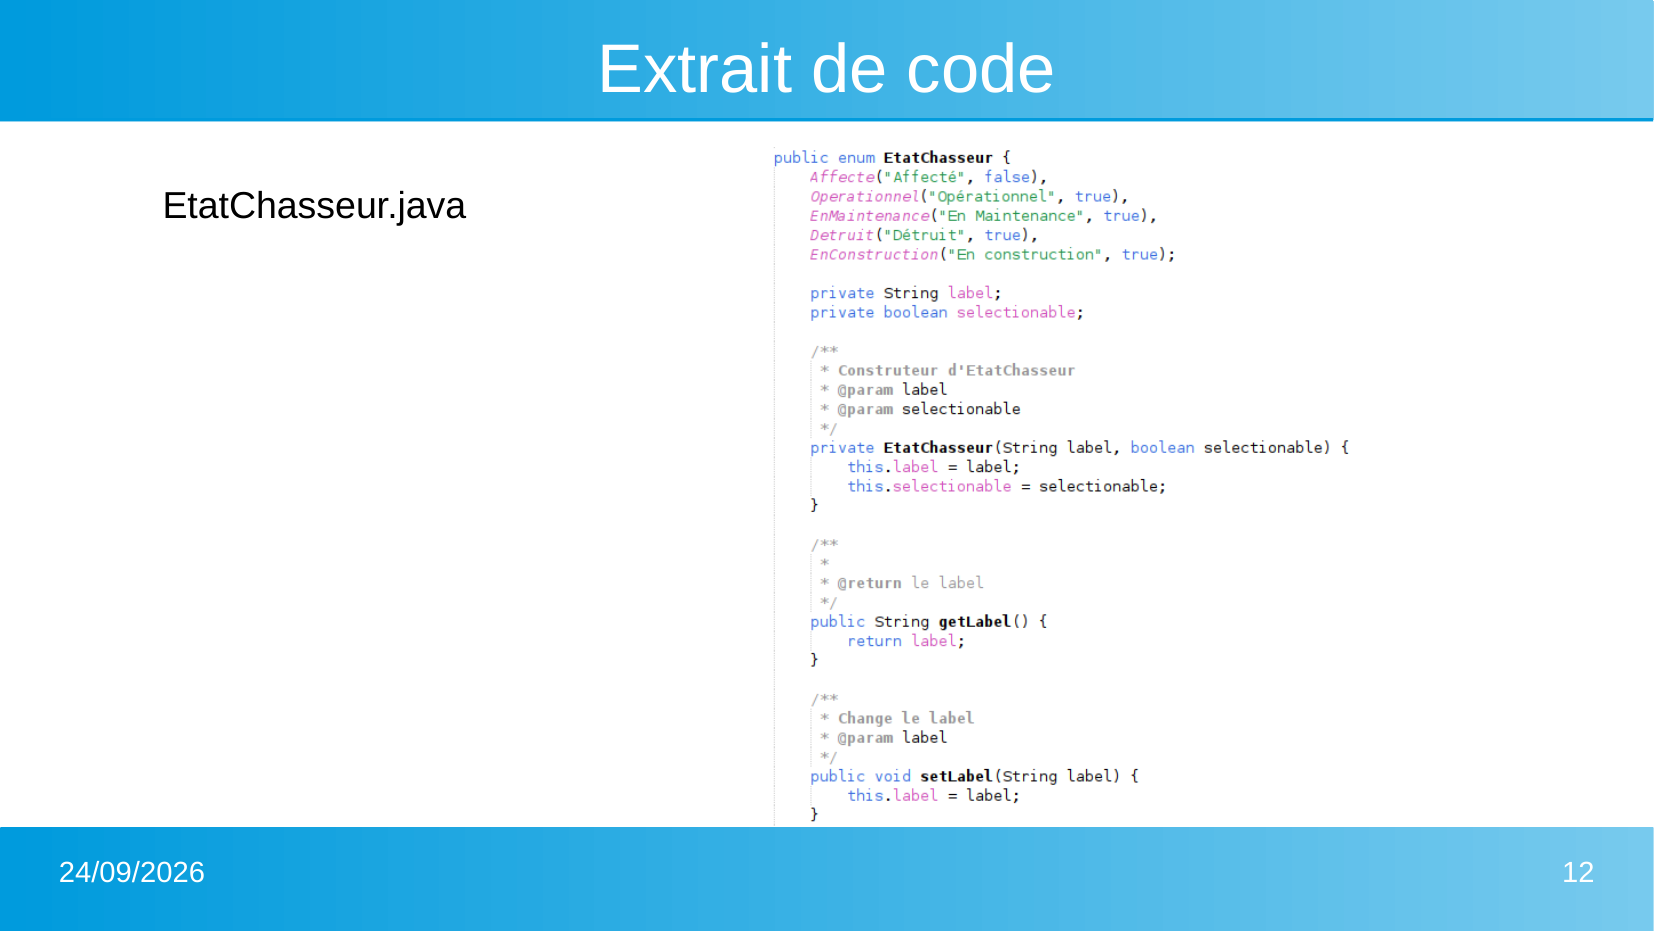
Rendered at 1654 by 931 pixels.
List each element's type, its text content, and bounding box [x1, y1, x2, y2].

text_box EtatChasseur.java [147, 177, 827, 235]
picture [767, 147, 1428, 827]
title Extrait de code [59, 29, 1595, 108]
